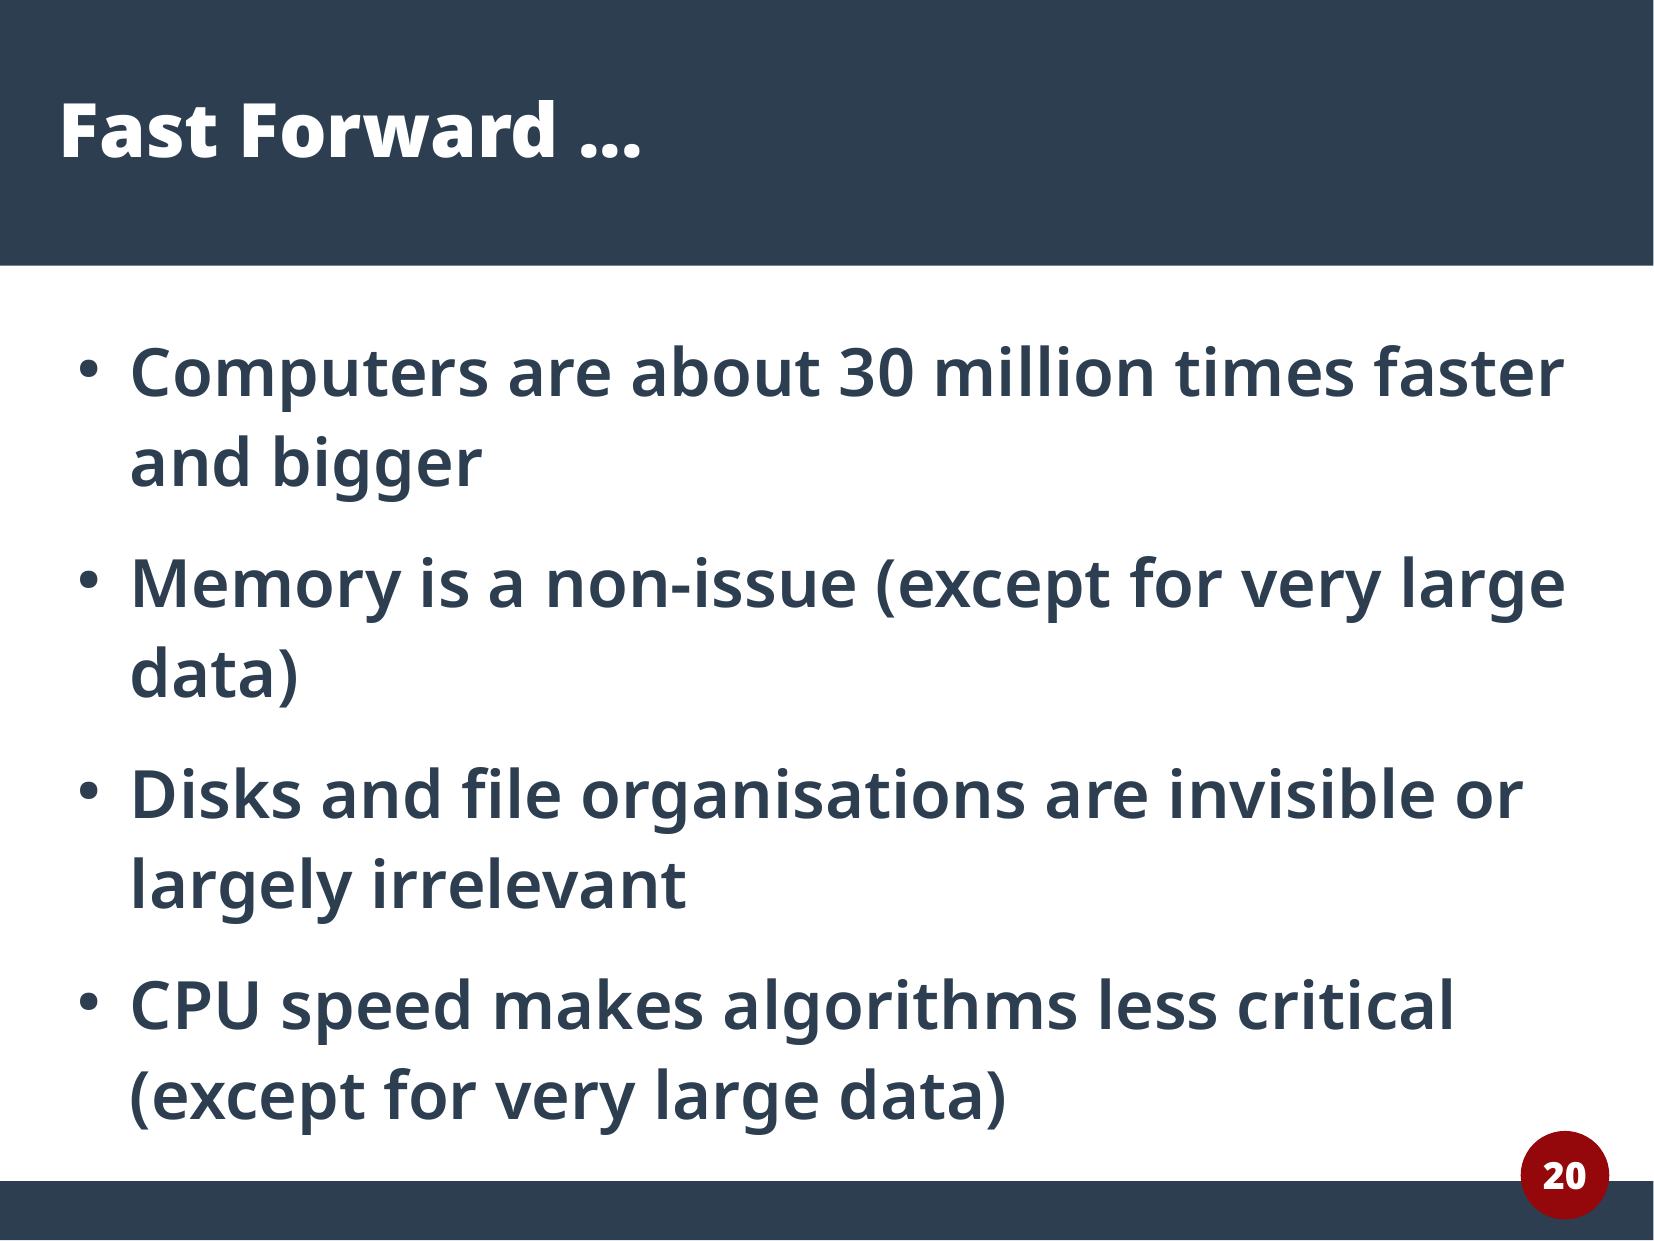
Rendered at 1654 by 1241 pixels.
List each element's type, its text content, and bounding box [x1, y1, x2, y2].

title Fast Forward ... [59, 49, 1595, 207]
list Computers are about 30 million times faster and bigger Memory is a non-issue (except for very large data) Disks and file organisations are invisible or largely irrelevant CPU speed makes algorithms less critical (except for very large data) [59, 324, 1595, 1152]
